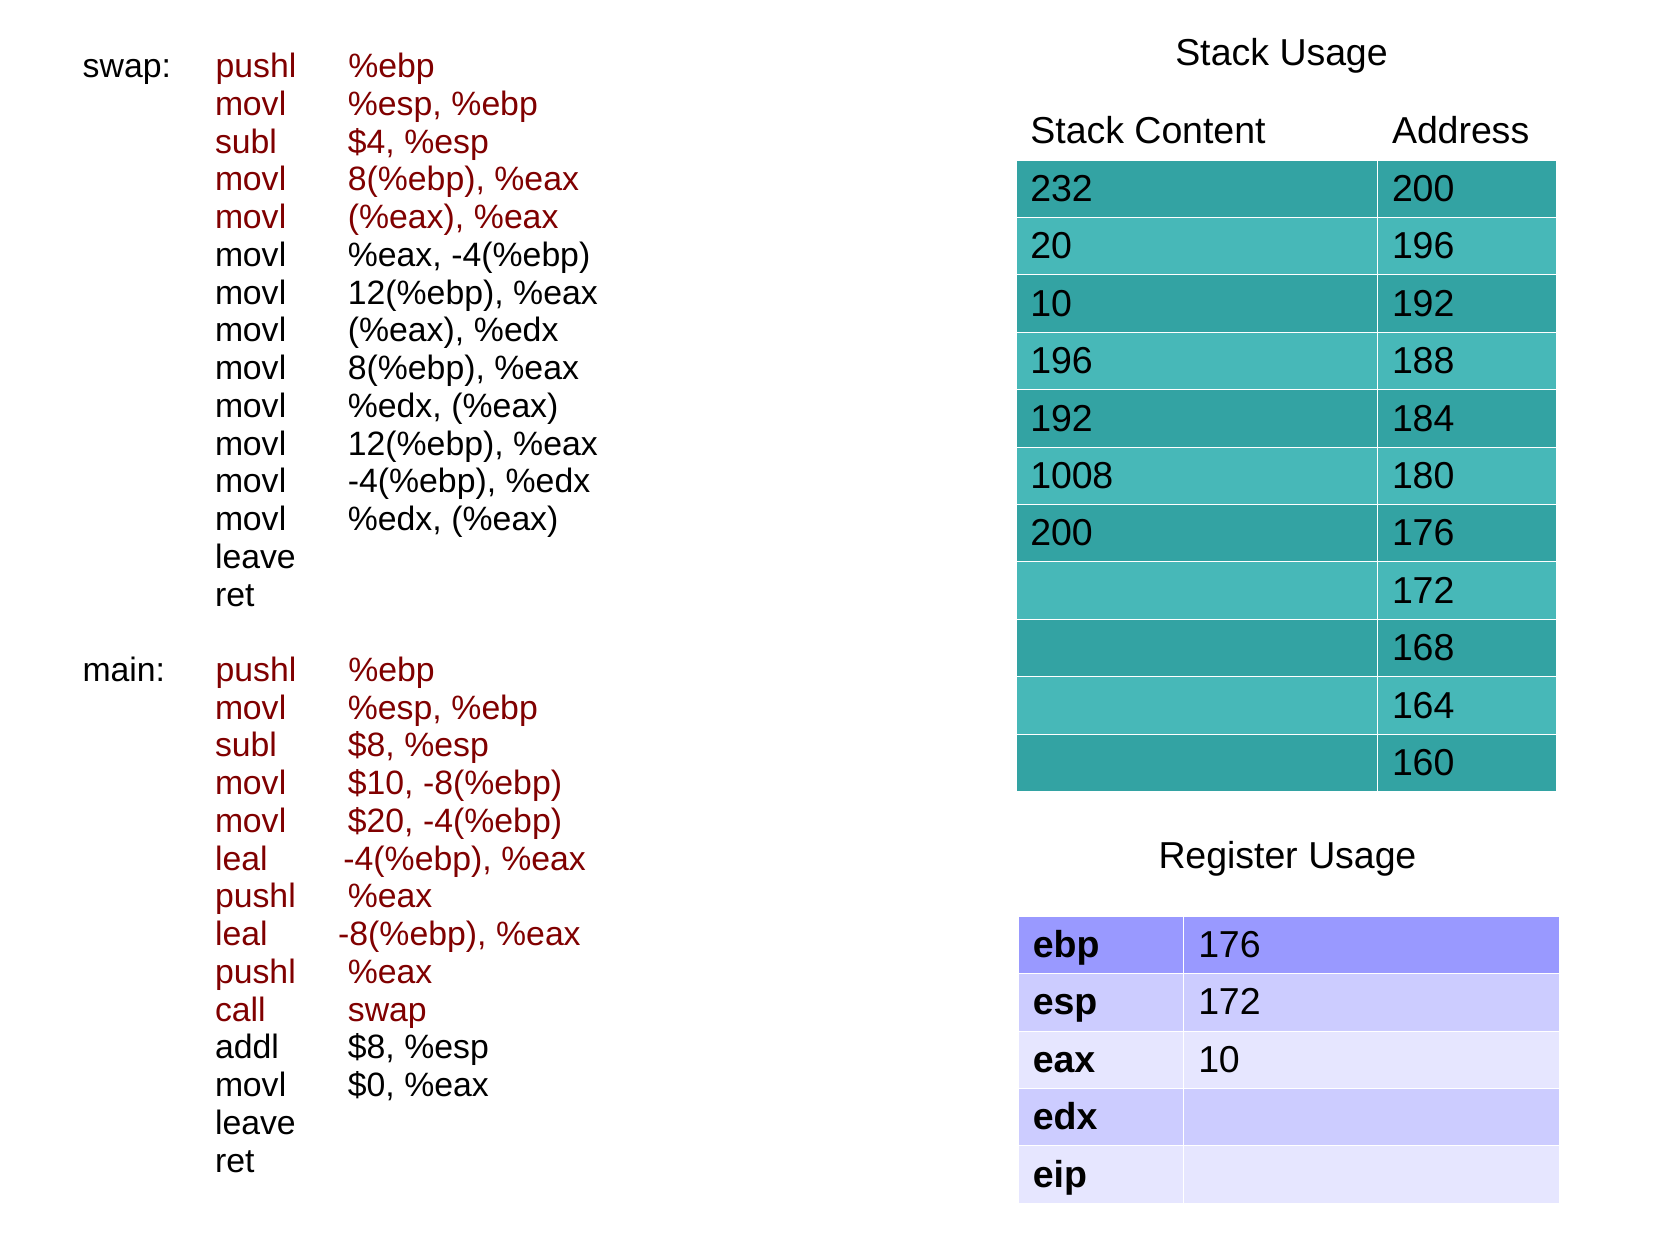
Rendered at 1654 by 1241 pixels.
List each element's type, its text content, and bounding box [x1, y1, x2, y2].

table_cell edx [1019, 1089, 1183, 1145]
table_cell 188 [1378, 333, 1556, 389]
table_cell 1008 [1017, 448, 1377, 504]
table_header ebp [1019, 917, 1183, 973]
text_box Register Usage [1015, 826, 1560, 884]
table_cell [1017, 620, 1377, 676]
table_header 176 [1184, 917, 1559, 973]
table_cell 196 [1378, 218, 1556, 274]
table_cell [1184, 1146, 1559, 1203]
text_box Stack Usage [1009, 23, 1554, 81]
table_header Address [1378, 103, 1556, 160]
table_cell 20 [1017, 218, 1377, 274]
table_cell [1017, 677, 1377, 734]
table_cell 172 [1184, 974, 1559, 1031]
table_cell 10 [1184, 1032, 1559, 1088]
list swap: pushl %ebp movl %esp, %ebp subl $4, %esp movl 8(%ebp), %eax movl (%eax), %eax movl %eax, -4(%ebp) movl 12(%ebp), %eax movl (%eax), %edx movl 8(%ebp), %eax movl %edx, (%eax) movl 12(%ebp), %eax movl -4(%ebp), %edx movl %edx, (%eax) leave ret main: pushl %ebp movl %esp, %ebp subl $8, %esp movl $10, -8(%ebp) movl $20, -4(%ebp) leal -4(%ebp), %eax pushl %eax leal -8(%ebp), %eax pushl %eax call swap addl $8, %esp movl $0, %eax leave ret [82, 47, 969, 1182]
table_cell 200 [1017, 505, 1377, 561]
table_cell 168 [1378, 620, 1556, 676]
table_cell 164 [1378, 677, 1556, 734]
table_cell 180 [1378, 448, 1556, 504]
table_cell 172 [1378, 562, 1556, 619]
table_cell 184 [1378, 390, 1556, 447]
table_cell [1184, 1089, 1559, 1145]
table_cell 192 [1378, 275, 1556, 332]
table_cell 160 [1378, 735, 1556, 791]
table_cell eax [1019, 1032, 1183, 1088]
table_cell 196 [1017, 333, 1377, 389]
table_cell 10 [1017, 275, 1377, 332]
table_cell 192 [1017, 390, 1377, 447]
table_cell eip [1019, 1146, 1183, 1203]
table_cell 200 [1378, 161, 1556, 217]
table_cell 176 [1378, 505, 1556, 561]
table_cell [1017, 562, 1377, 619]
table_header Stack Content [1017, 103, 1377, 160]
table_cell esp [1019, 974, 1183, 1031]
table_cell [1017, 735, 1377, 791]
table_cell 232 [1017, 161, 1377, 217]
